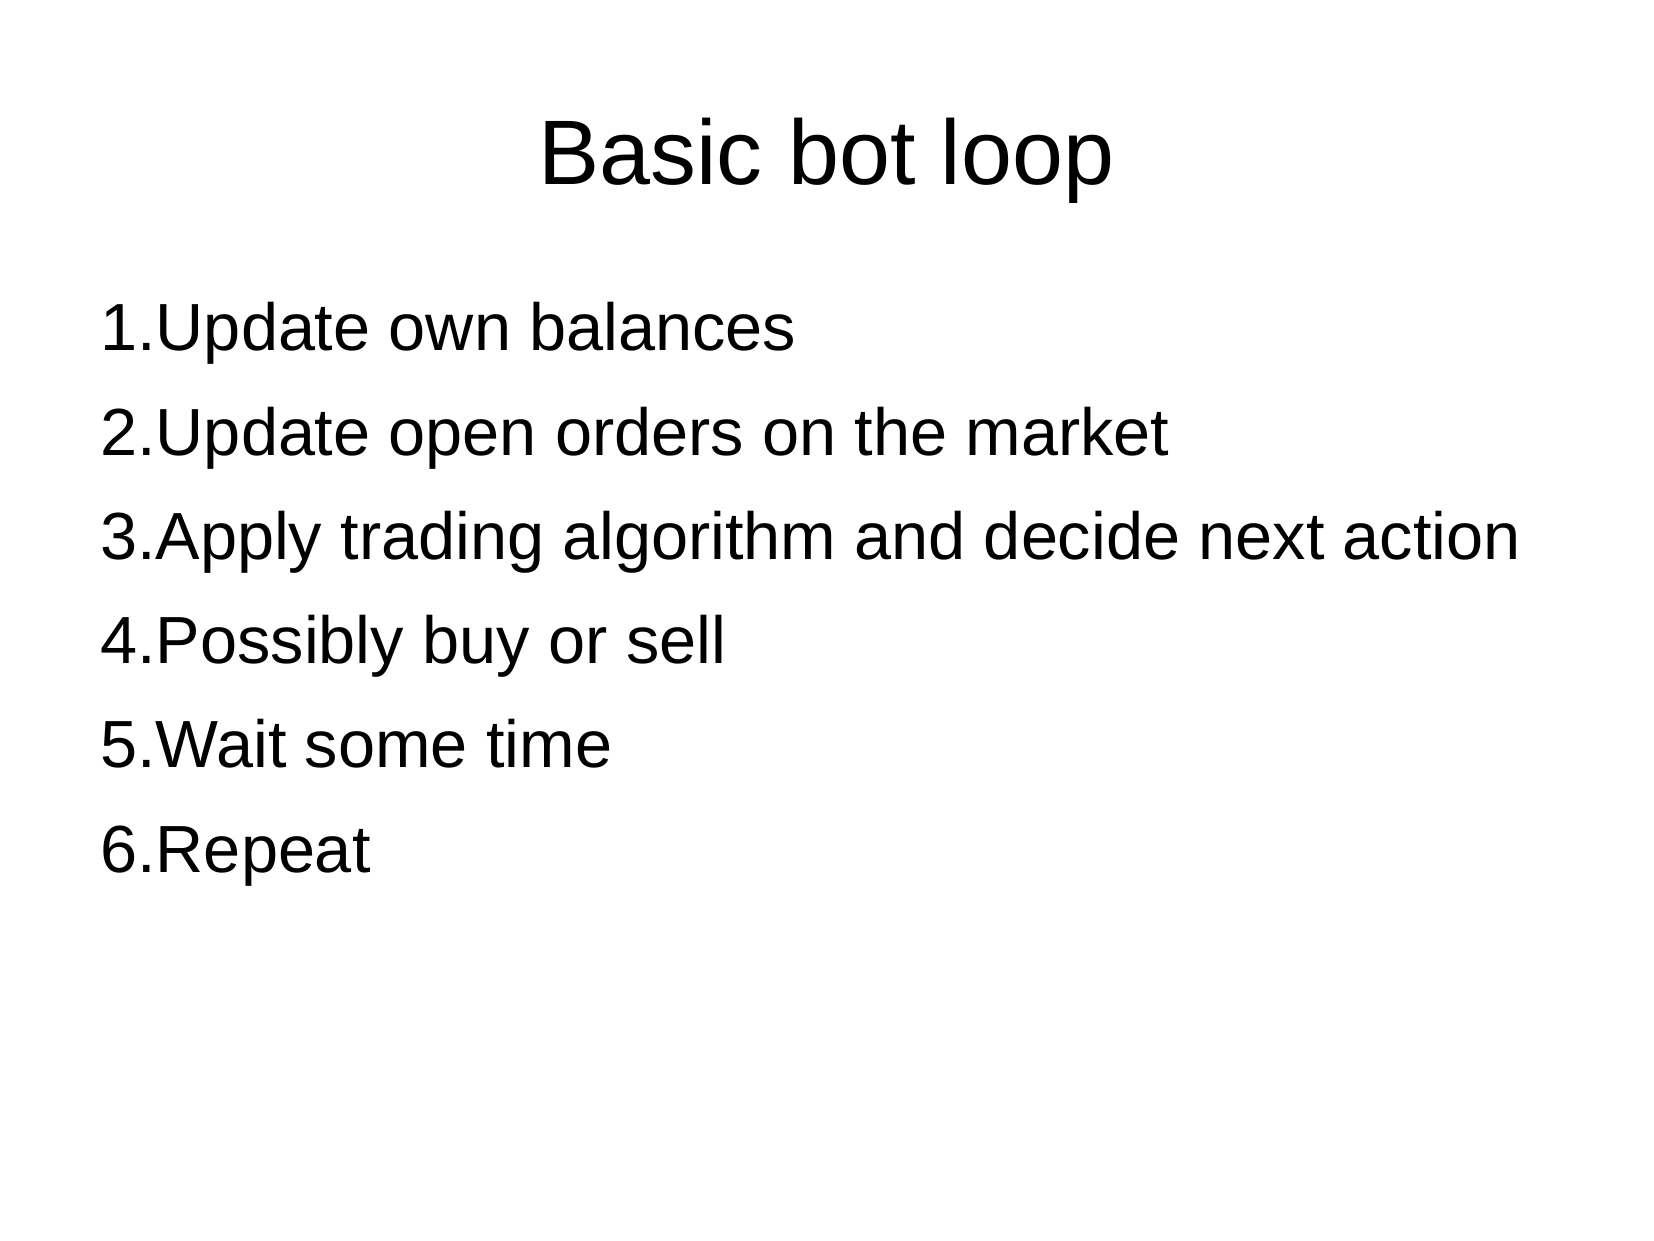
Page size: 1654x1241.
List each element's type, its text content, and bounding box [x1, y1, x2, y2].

title Basic bot loop [82, 49, 1571, 257]
list Update own balances Update open orders on the market Apply trading algorithm and decide next action Possibly buy or sell Wait some time Repeat [82, 290, 1571, 1010]
